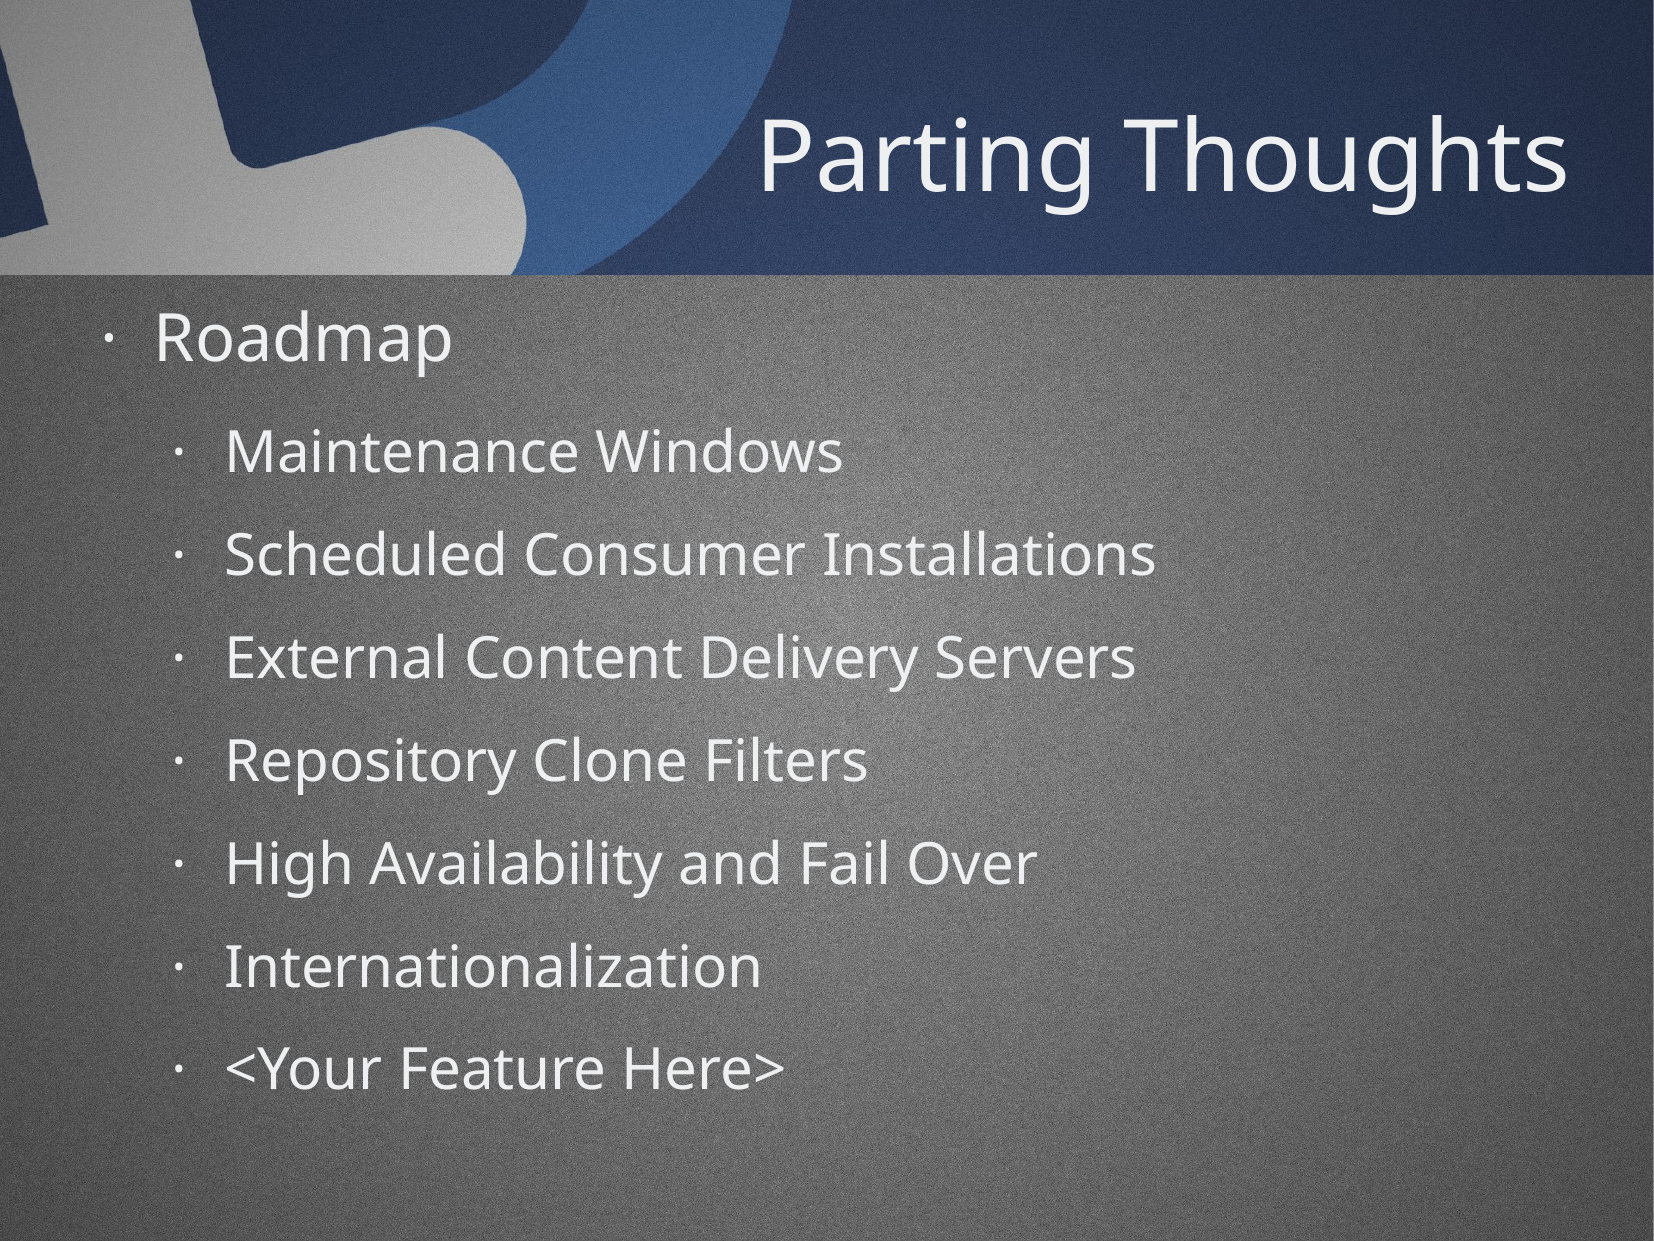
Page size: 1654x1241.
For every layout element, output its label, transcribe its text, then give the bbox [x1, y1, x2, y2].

picture [0, 0, 1654, 1241]
title Parting Thoughts [82, 49, 1571, 257]
list Roadmap Maintenance Windows Scheduled Consumer Installations External Content Delivery Servers Repository Clone Filters High Availability and Fail Over Internationalization <Your Feature Here> [82, 290, 1571, 1109]
